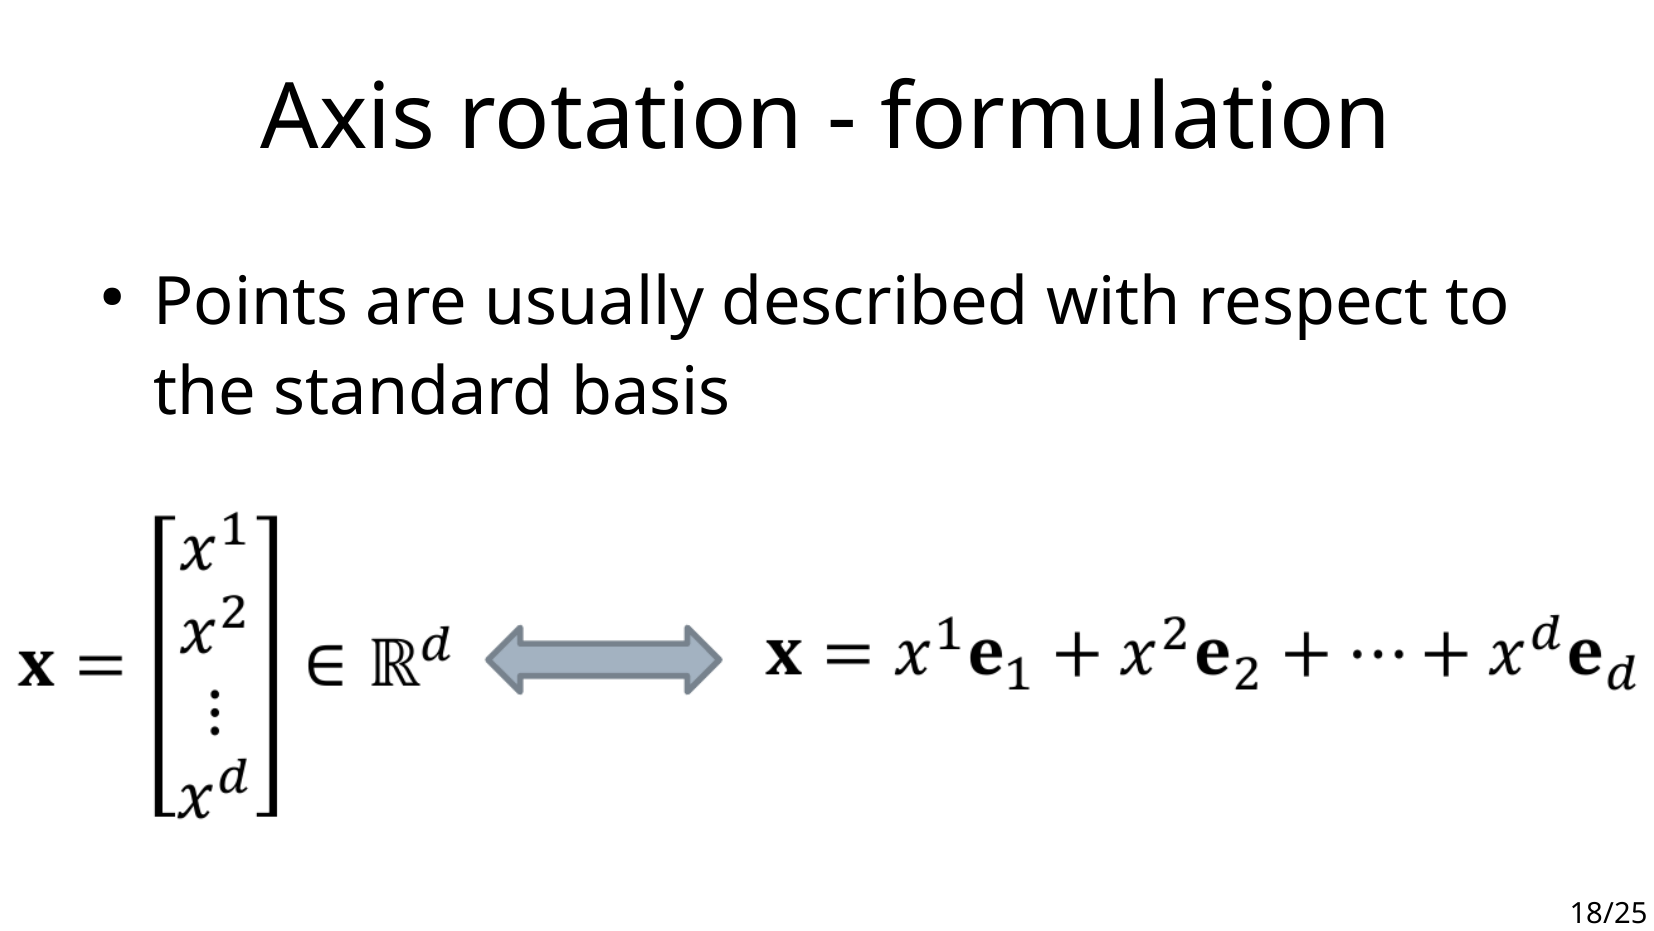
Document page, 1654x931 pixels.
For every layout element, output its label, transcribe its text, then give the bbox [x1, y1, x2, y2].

picture [0, 464, 1654, 837]
title Axis rotation - formulation [82, 1, 1571, 226]
list Points are usually described with respect to the standard basis [82, 253, 1571, 464]
